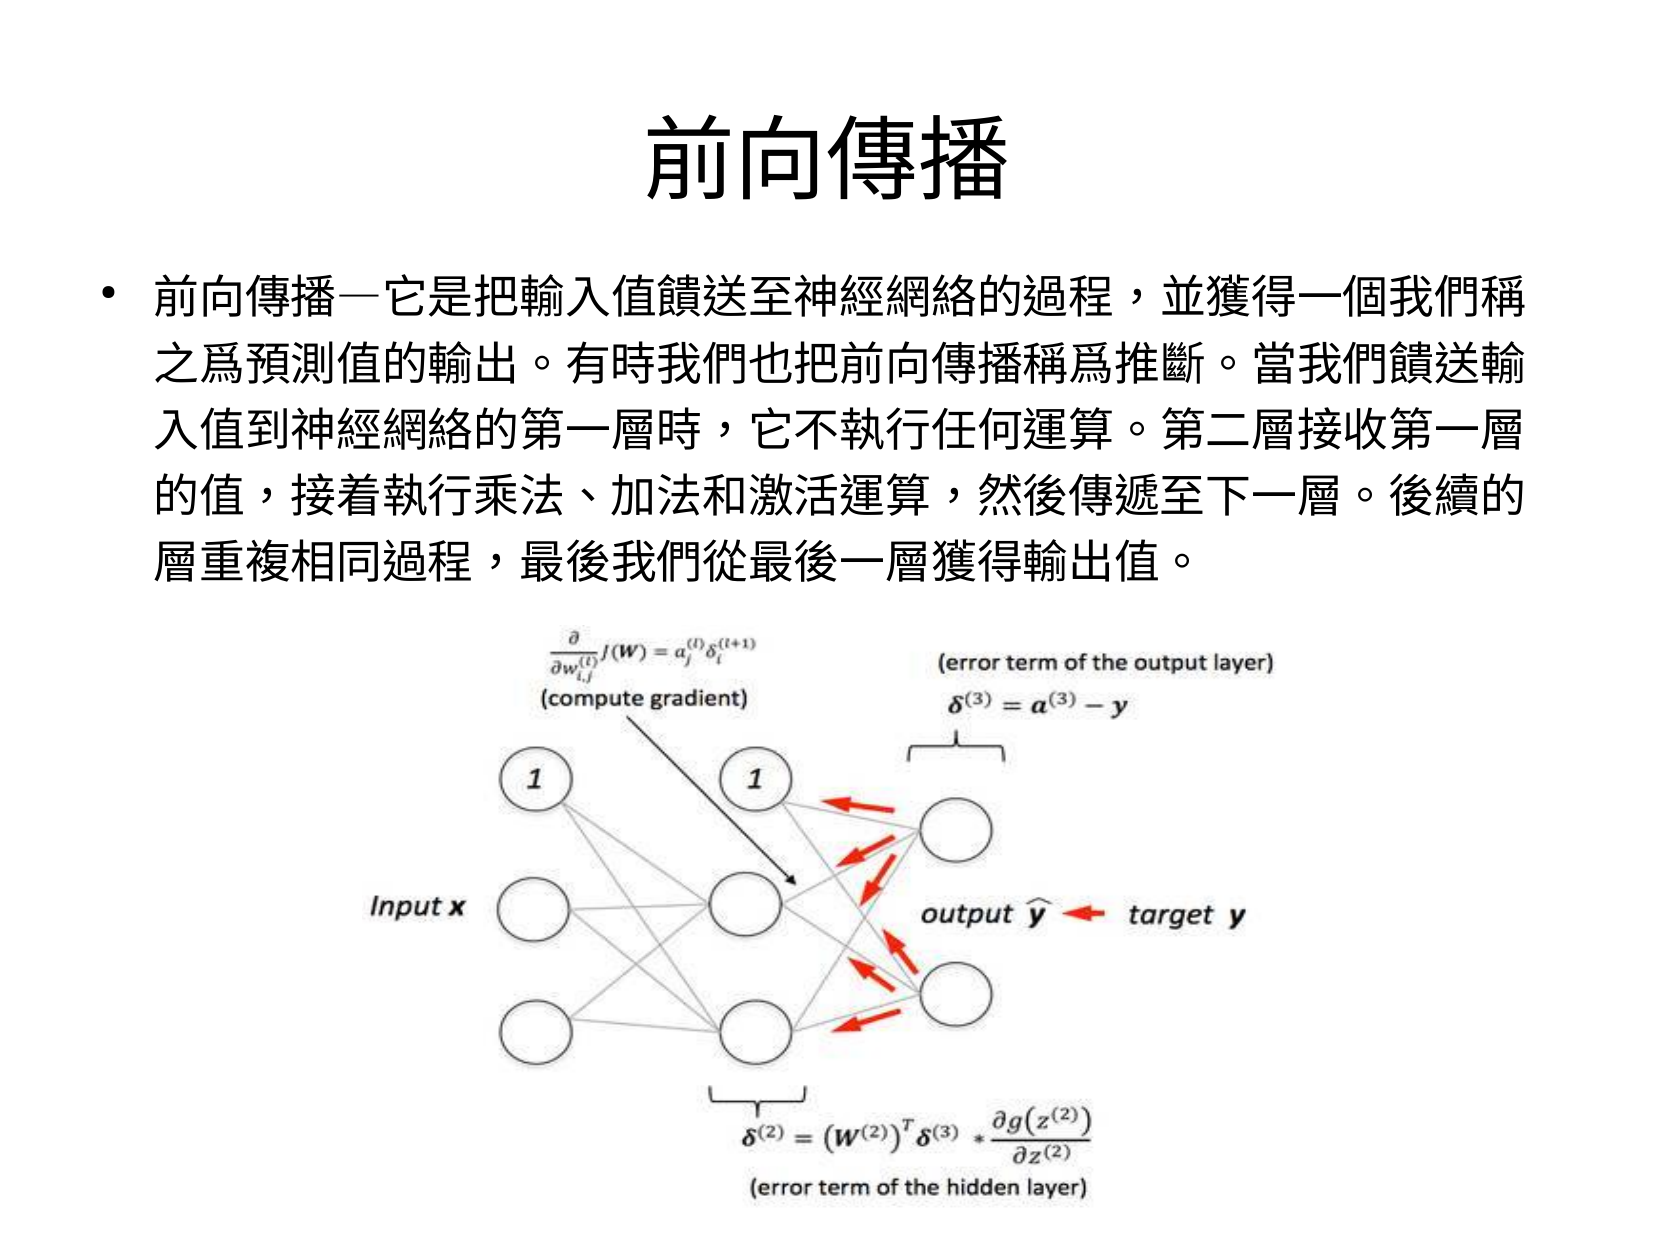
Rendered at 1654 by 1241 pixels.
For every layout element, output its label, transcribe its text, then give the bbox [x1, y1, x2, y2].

list 前向傳播—它是把輸入值饋送至神經網絡的過程，並獲得一個我們稱之爲預測值的輸出。有時我們也把前向傳播稱爲推斷。當我們饋送輸入值到神經網絡的第一層時，它不執行任何運算。第二層接收第一層的值，接着執行乘法、加法和激活運算，然後傳遞至下一層。後續的層重複相同過程，最後我們從最後一層獲得輸出值。 [82, 260, 1571, 1080]
picture [362, 625, 1286, 1228]
title 前向傳播 [82, 49, 1571, 257]
